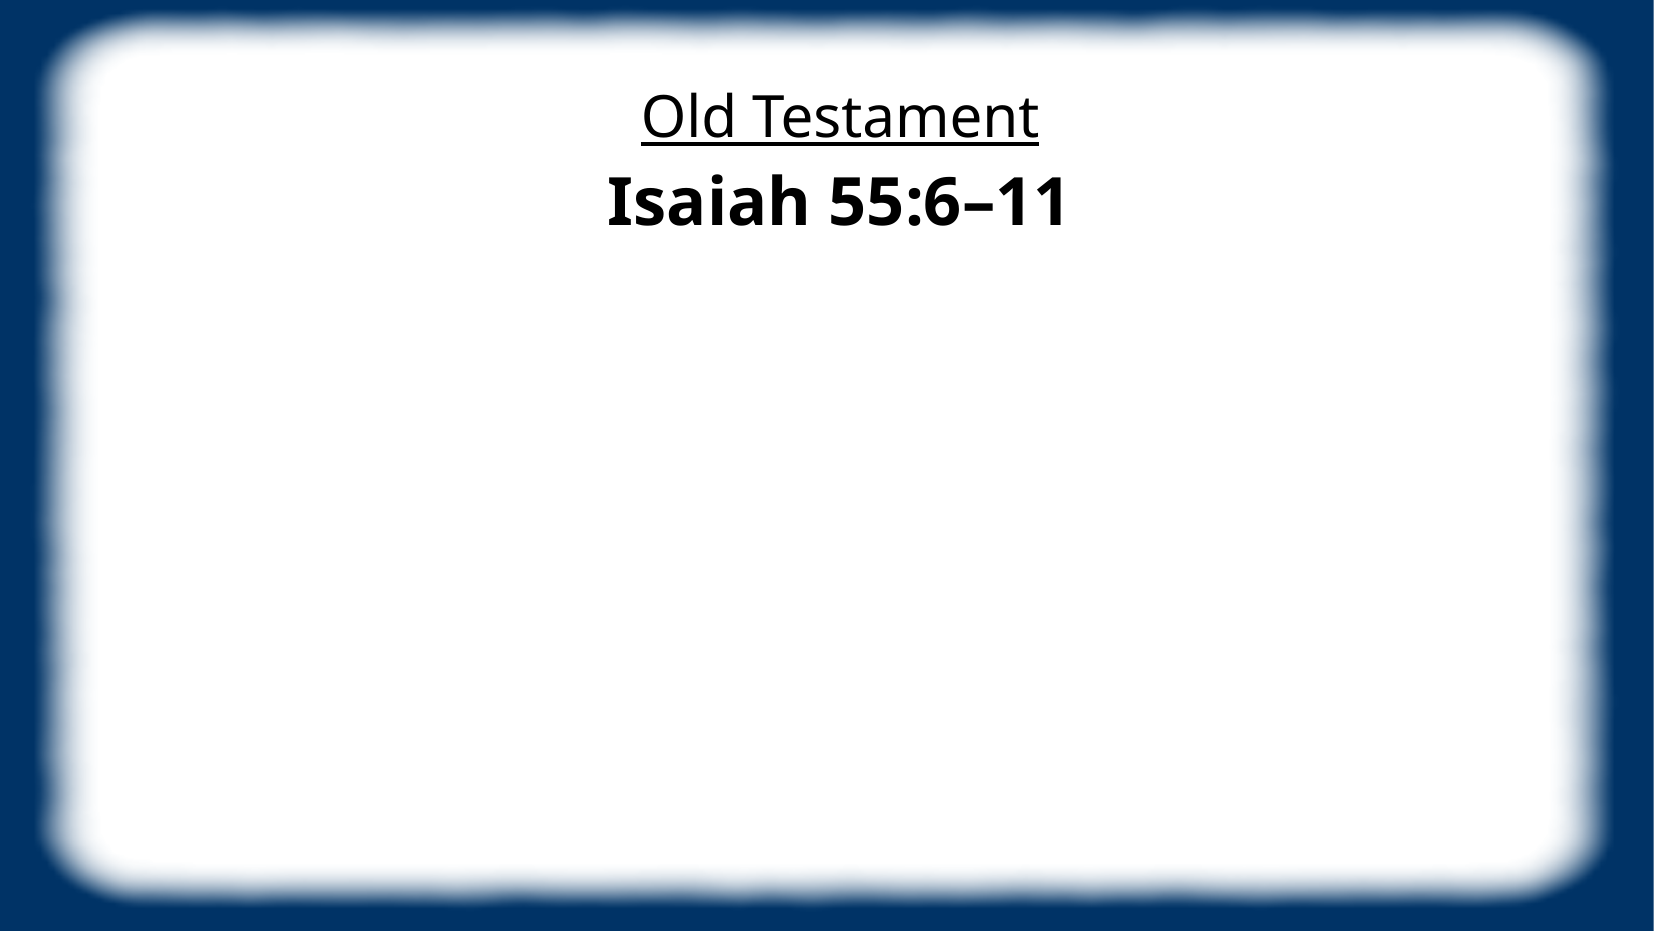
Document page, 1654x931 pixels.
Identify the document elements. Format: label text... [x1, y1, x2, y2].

picture [0, 0, 1654, 931]
text_box Old Testament Isaiah 55:6–11 [90, 67, 1591, 249]
